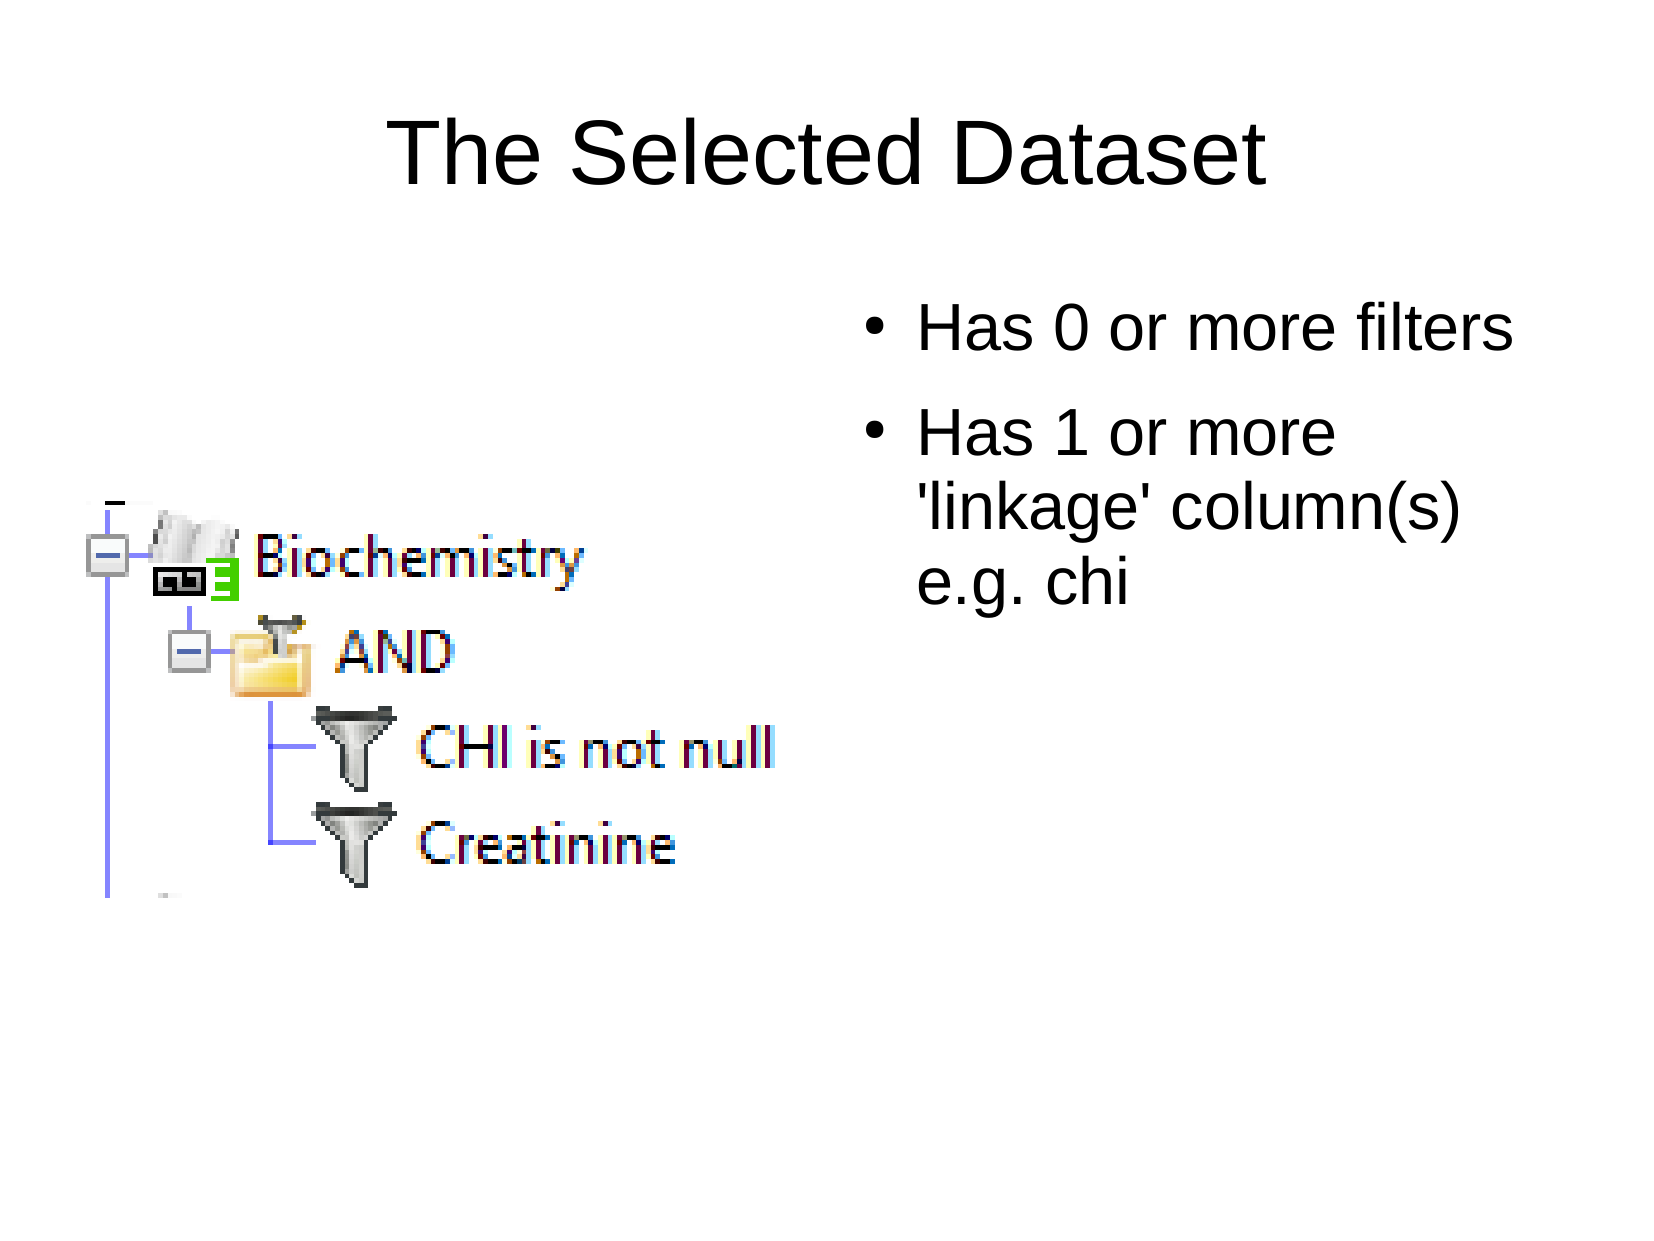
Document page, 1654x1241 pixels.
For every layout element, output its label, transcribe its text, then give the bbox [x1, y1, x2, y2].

picture [82, 501, 809, 898]
list Has 0 or more filters Has 1 or more 'linkage' column(s) e.g. chi [845, 290, 1572, 1109]
title The Selected Dataset [82, 49, 1571, 257]
